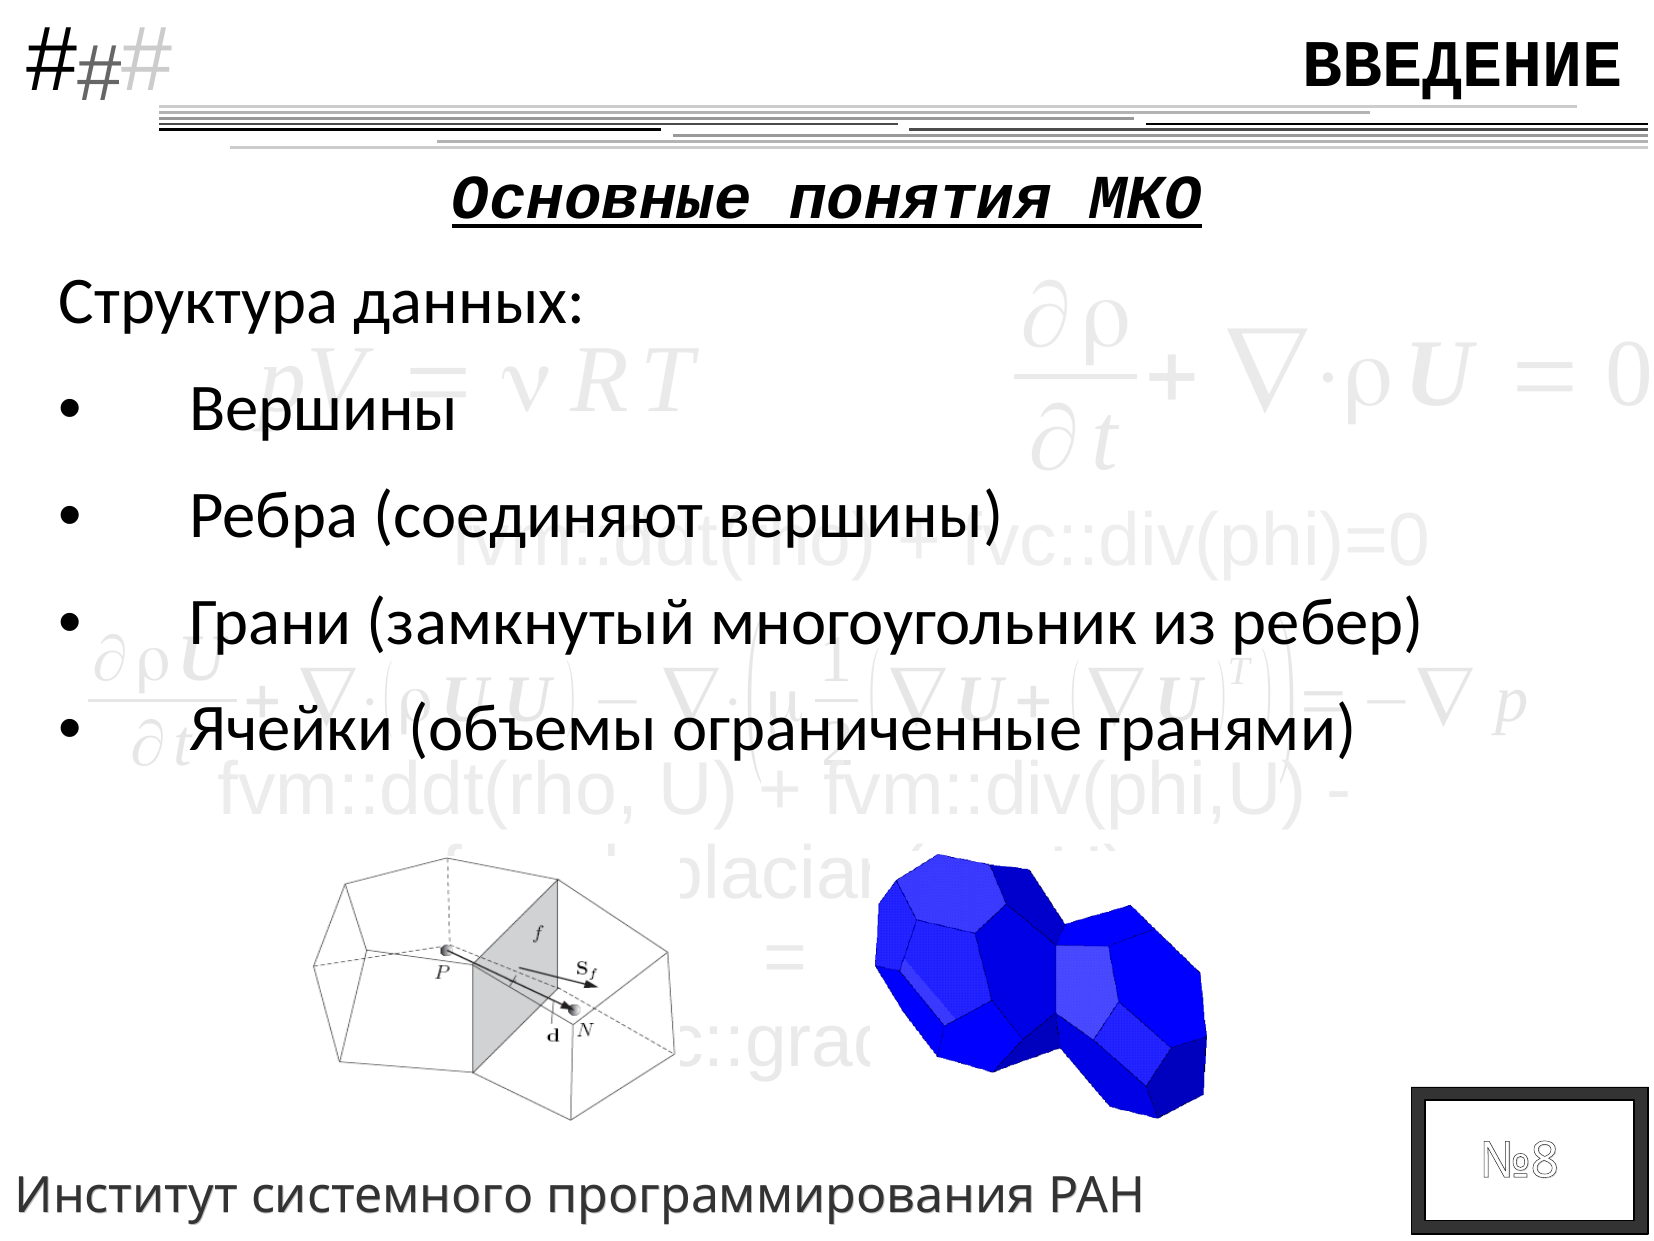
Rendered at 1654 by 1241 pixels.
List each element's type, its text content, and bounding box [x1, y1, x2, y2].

title Основные понятия МКО [0, 147, 1654, 257]
list Структура данных: • Вершины • Ребра (соединяют вершины) • Грани (замкнутый многоугольник из ребер) • Ячейки (объемы ограниченные гранями) [59, 274, 1625, 1093]
picture [870, 851, 1211, 1123]
picture [295, 856, 680, 1123]
